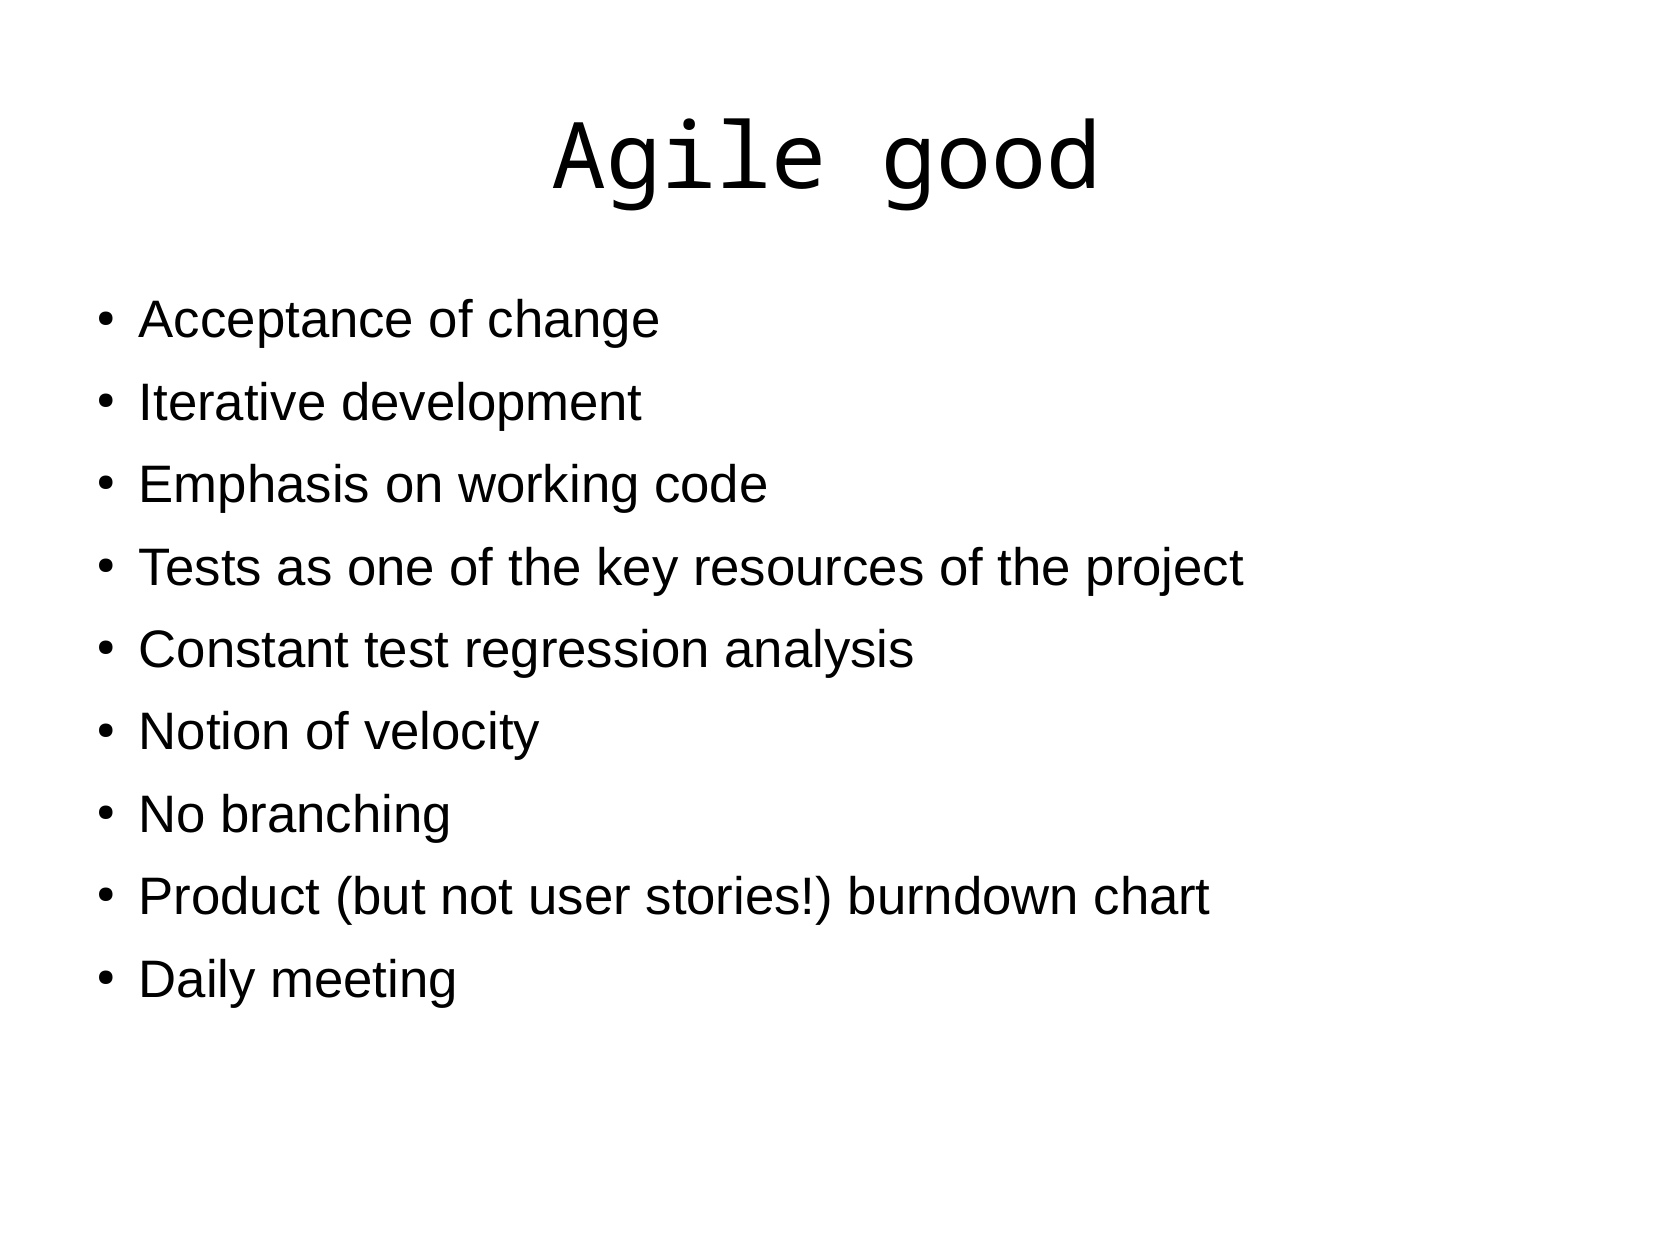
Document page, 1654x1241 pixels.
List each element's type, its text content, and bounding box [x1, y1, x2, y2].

title Agile good [82, 49, 1571, 257]
list Acceptance of change Iterative development Emphasis on working code Tests as one of the key resources of the project Constant test regression analysis Notion of velocity No branching Product (but not user stories!) burndown chart Daily meeting [82, 290, 1571, 1010]
